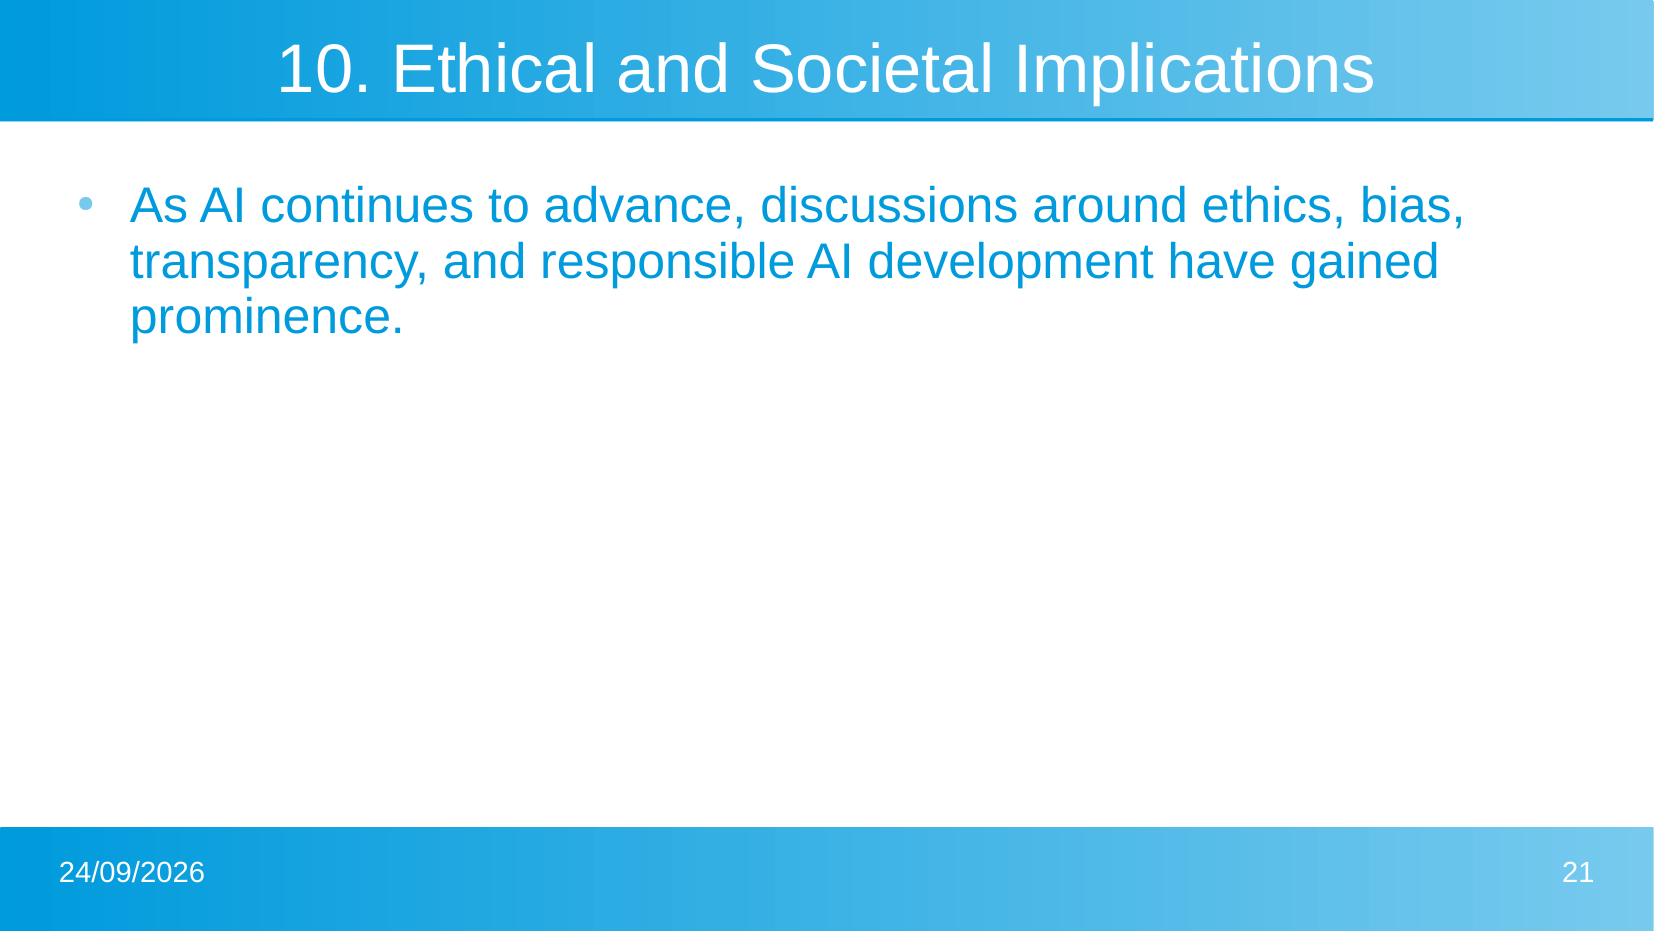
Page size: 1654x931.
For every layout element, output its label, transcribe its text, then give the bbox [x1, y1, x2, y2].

list As AI continues to advance, discussions around ethics, bias, transparency, and responsible AI development have gained prominence. [59, 177, 1595, 768]
title 10. Ethical and Societal Implications [59, 29, 1595, 108]
